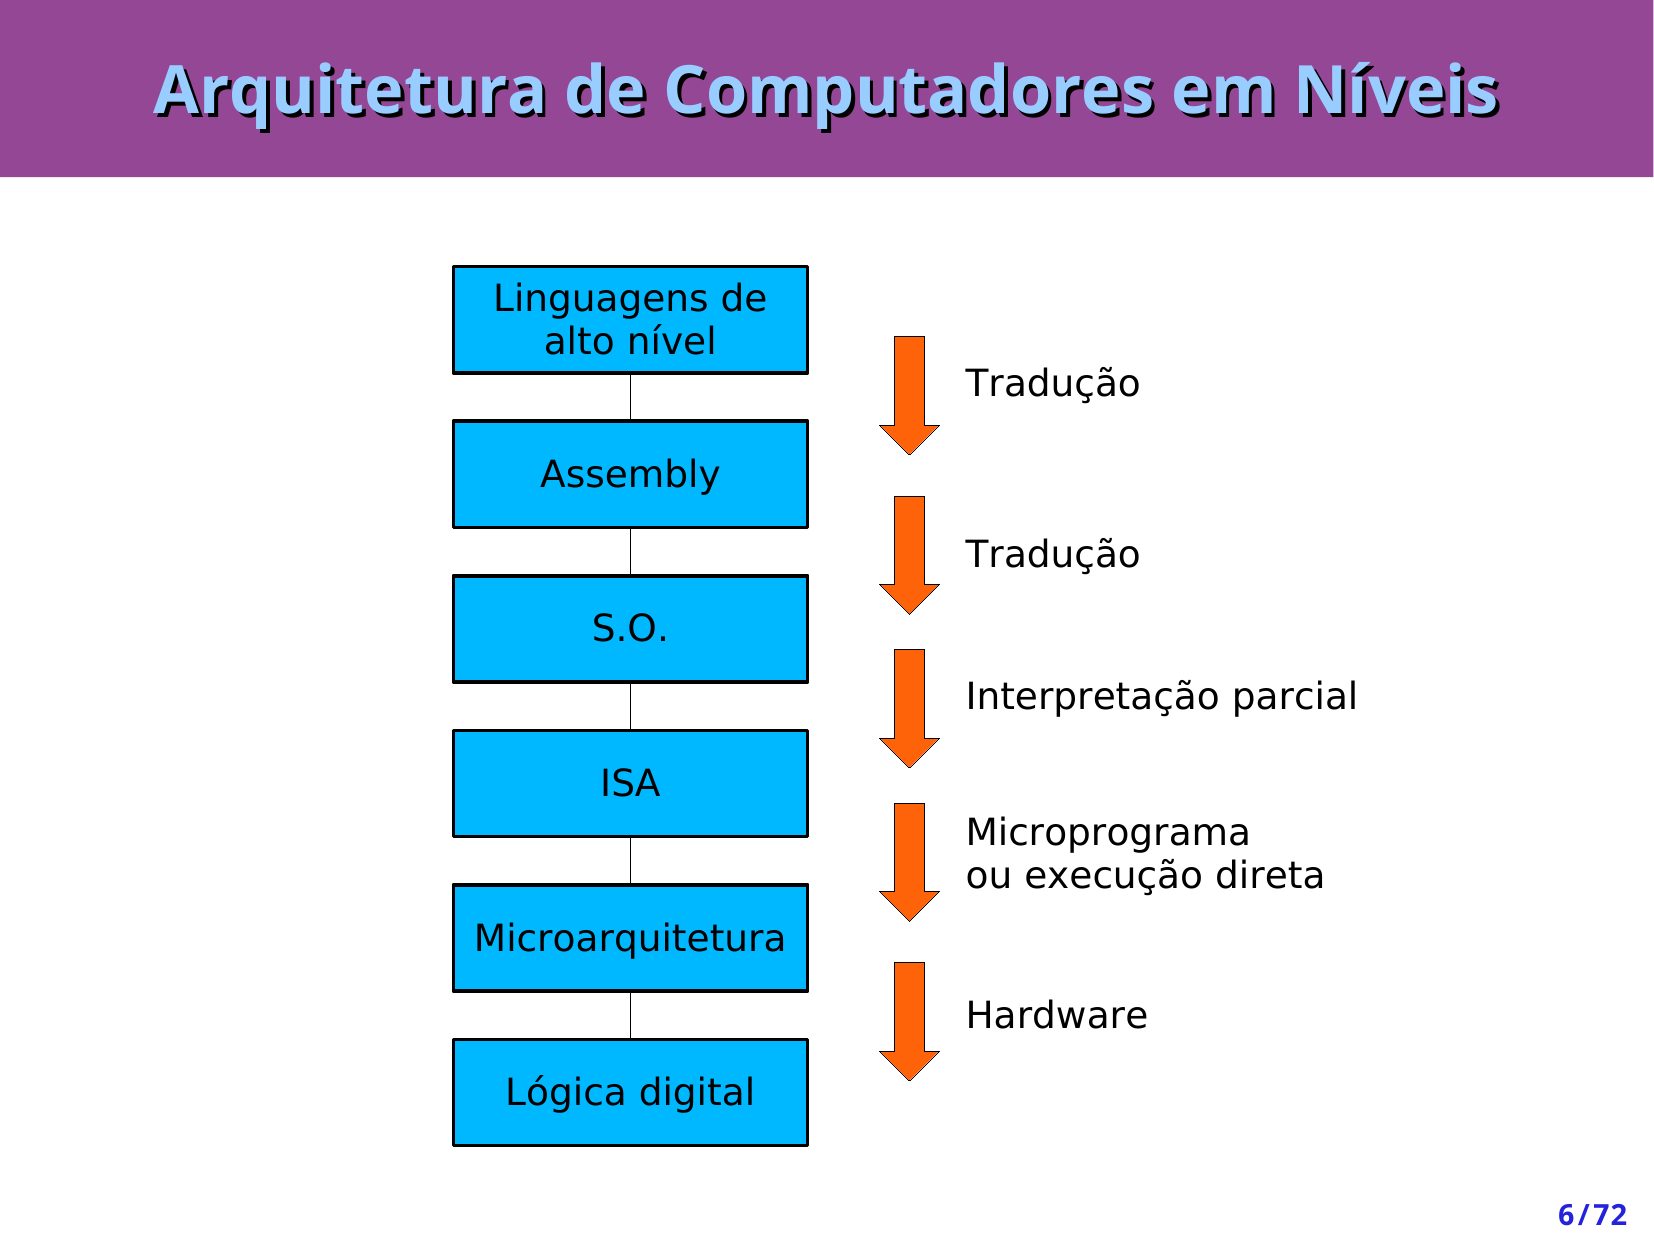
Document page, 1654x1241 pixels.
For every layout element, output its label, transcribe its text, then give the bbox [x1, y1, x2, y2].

text_box Microarquitetura [453, 884, 808, 992]
text_box [879, 336, 940, 455]
text_box [879, 962, 940, 1081]
text_box ISA [453, 730, 808, 837]
text_box [879, 649, 940, 768]
text_box [879, 496, 940, 615]
title Arquitetura de Computadores em Níveis [82, 0, 1571, 192]
text_box Linguagens de alto nível [453, 266, 808, 373]
text_box Tradução [950, 525, 1188, 585]
text_box Microprograma ou execução direta [950, 803, 1353, 906]
text_box Lógica digital [453, 1039, 808, 1146]
text_box S.O. [453, 575, 808, 683]
text_box Interpretação parcial [950, 667, 1382, 727]
text_box Assembly [453, 421, 808, 528]
text_box Hardware [950, 986, 1382, 1046]
text_box [879, 803, 940, 922]
text_box Tradução [950, 354, 1188, 414]
